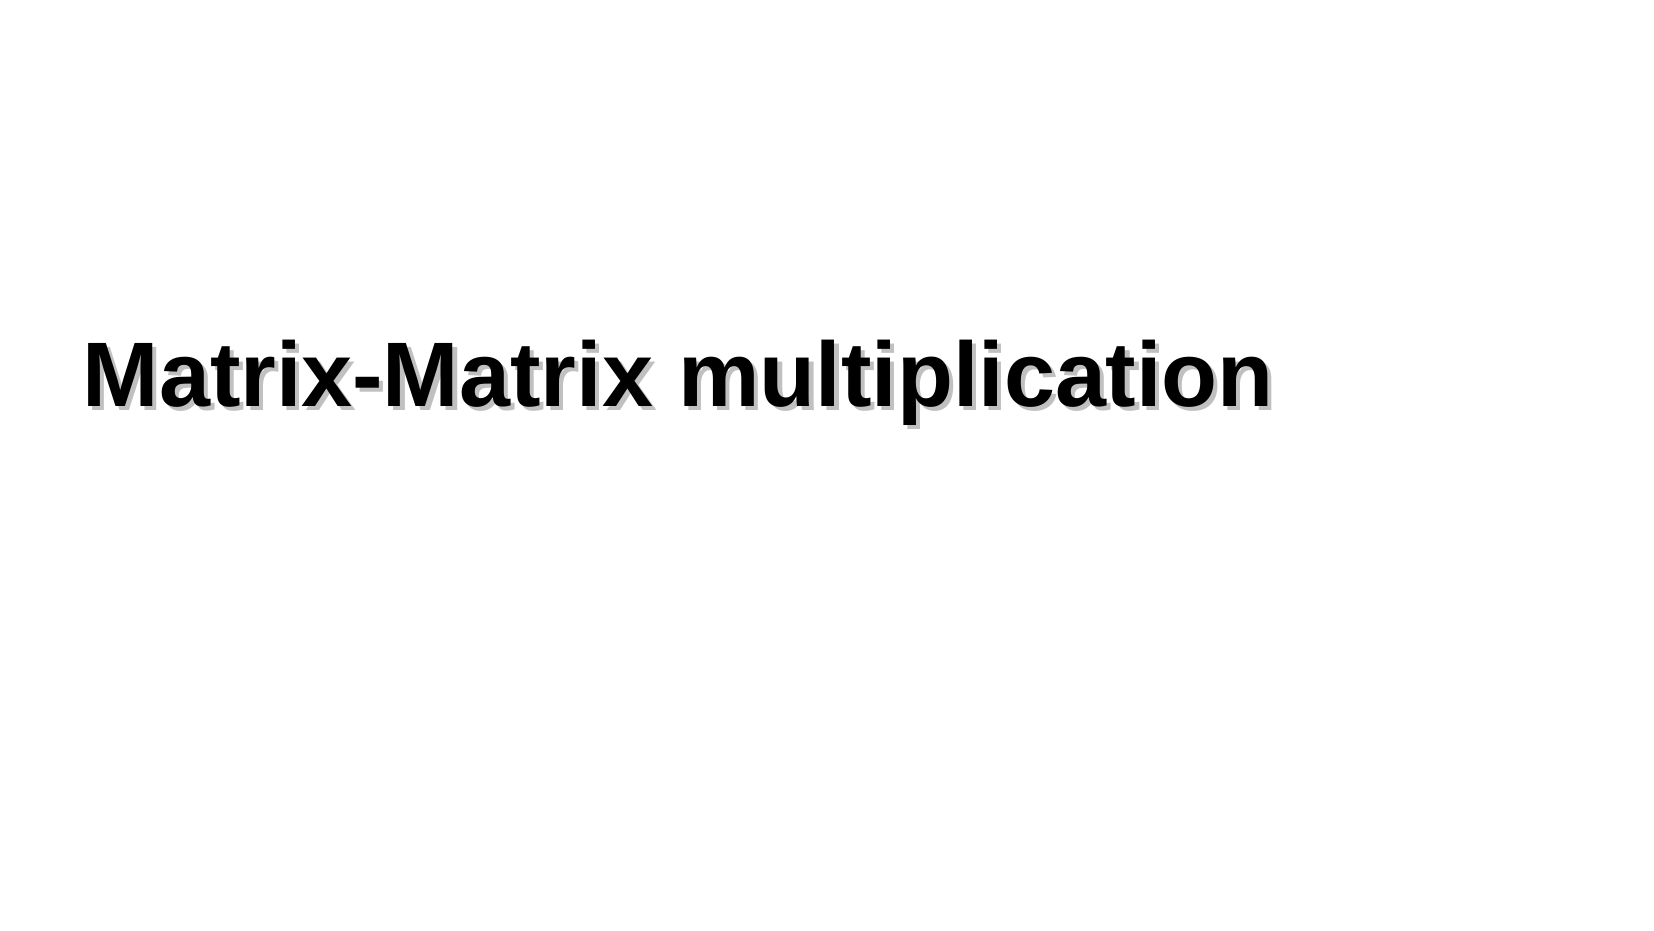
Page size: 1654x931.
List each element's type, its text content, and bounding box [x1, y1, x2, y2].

title Matrix-Matrix multiplication [82, 296, 1571, 453]
